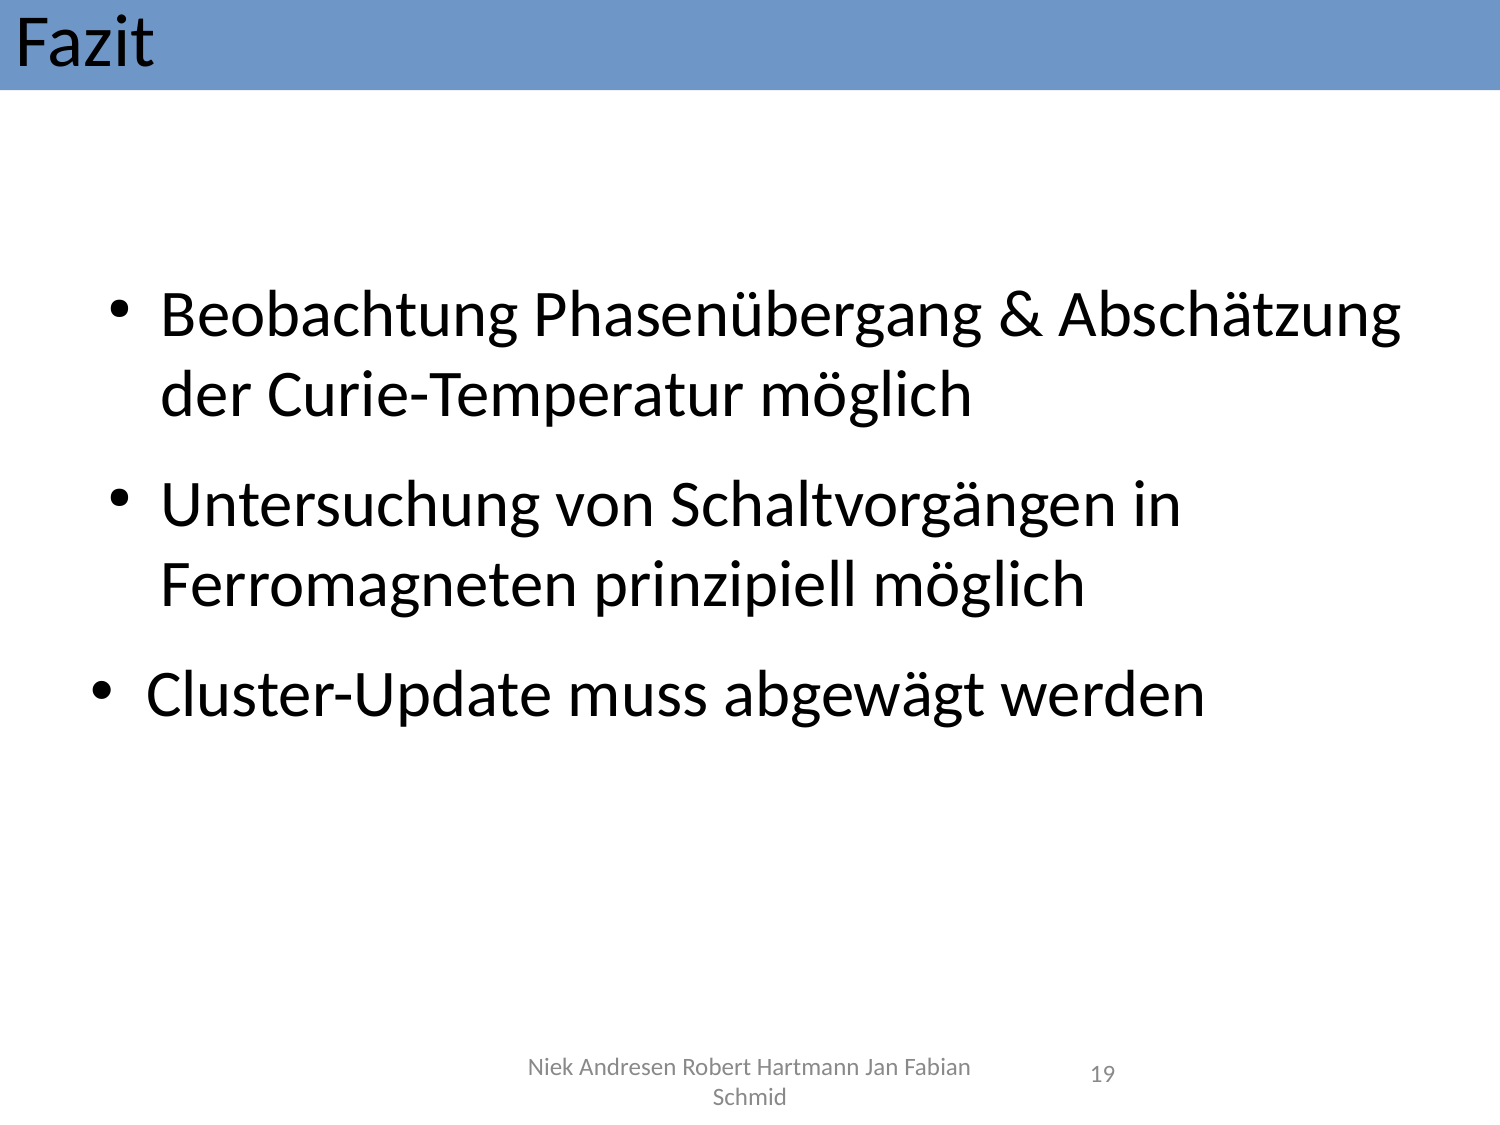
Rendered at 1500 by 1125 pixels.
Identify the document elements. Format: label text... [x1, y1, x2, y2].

text_box Fazit [0, 0, 1500, 91]
text_box Niek Andresen Robert Hartmann Jan Fabian Schmid [512, 1042, 988, 1103]
list Beobachtung Phasenübergang & Abschätzung der Curie-Temperatur möglich Untersuchung von Schaltvorgängen in Ferromagneten prinzipiell möglich Cluster-Update muss abgewägt werden [75, 262, 1426, 1005]
text_box <Nummer> [1074, 1042, 1426, 1103]
